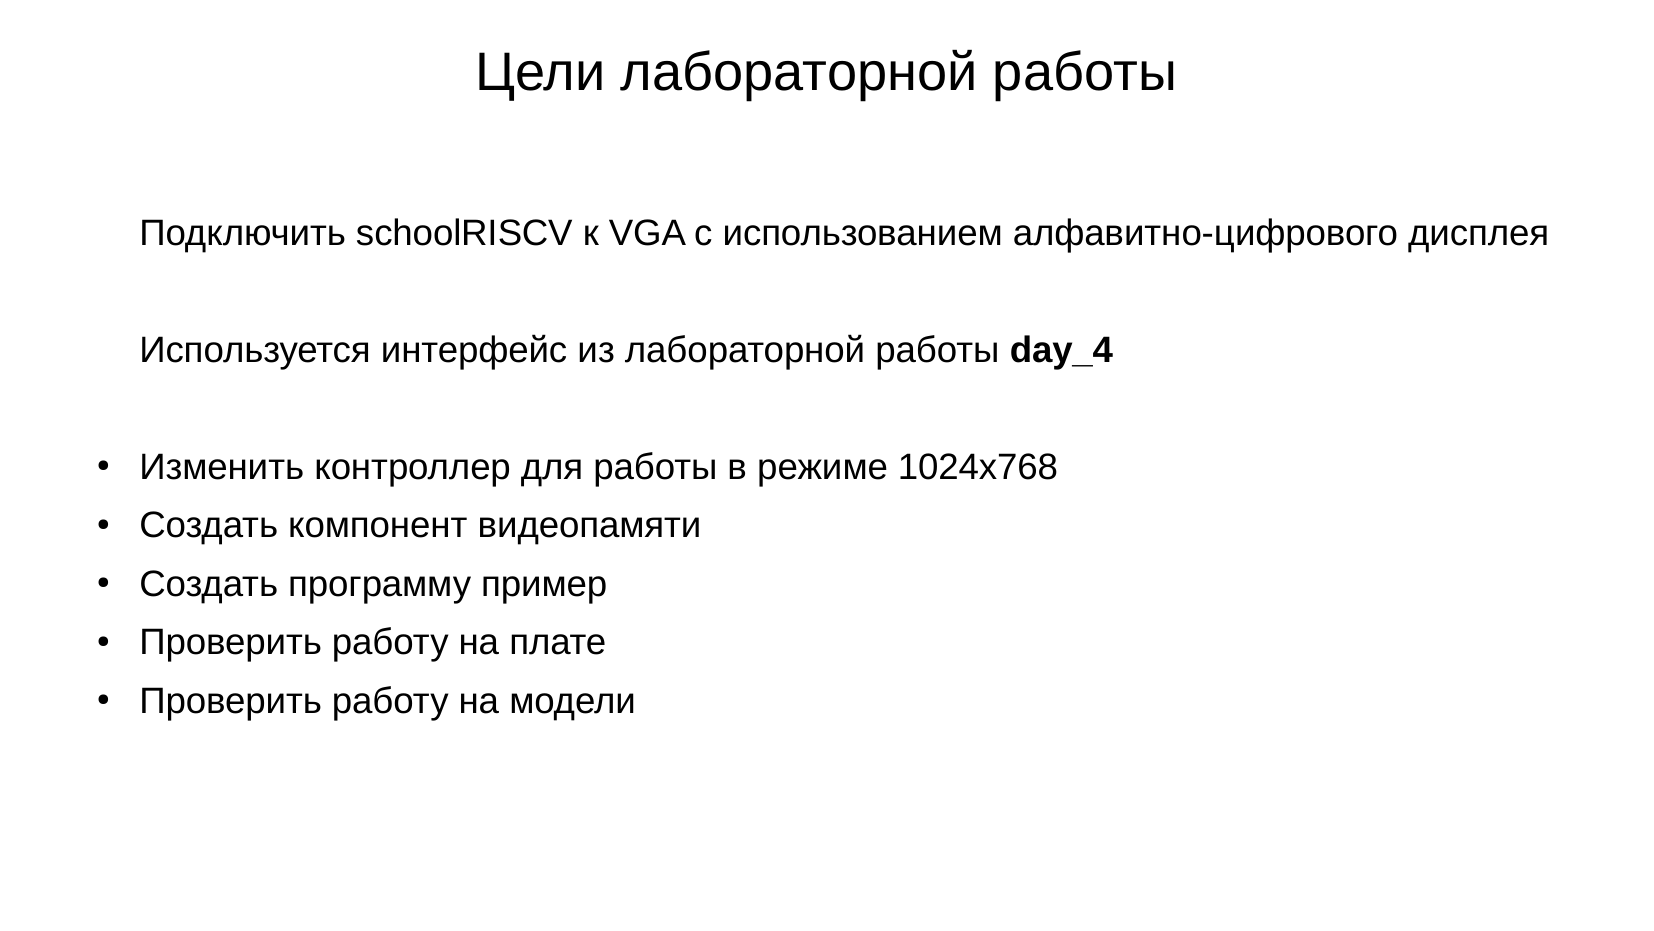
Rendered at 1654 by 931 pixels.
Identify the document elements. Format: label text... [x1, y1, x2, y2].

list Подключить schoolRISCV к VGA с использованием алфавитно-цифрового дисплея Используется интерфейс из лабораторной работы day_4 Изменить контроллер для работы в режиме 1024x768 Создать компонент видеопамяти Создать программу пример Проверить работу на плате Проверить работу на модели [82, 212, 1571, 758]
title Цели лабораторной работы [82, 37, 1571, 107]
